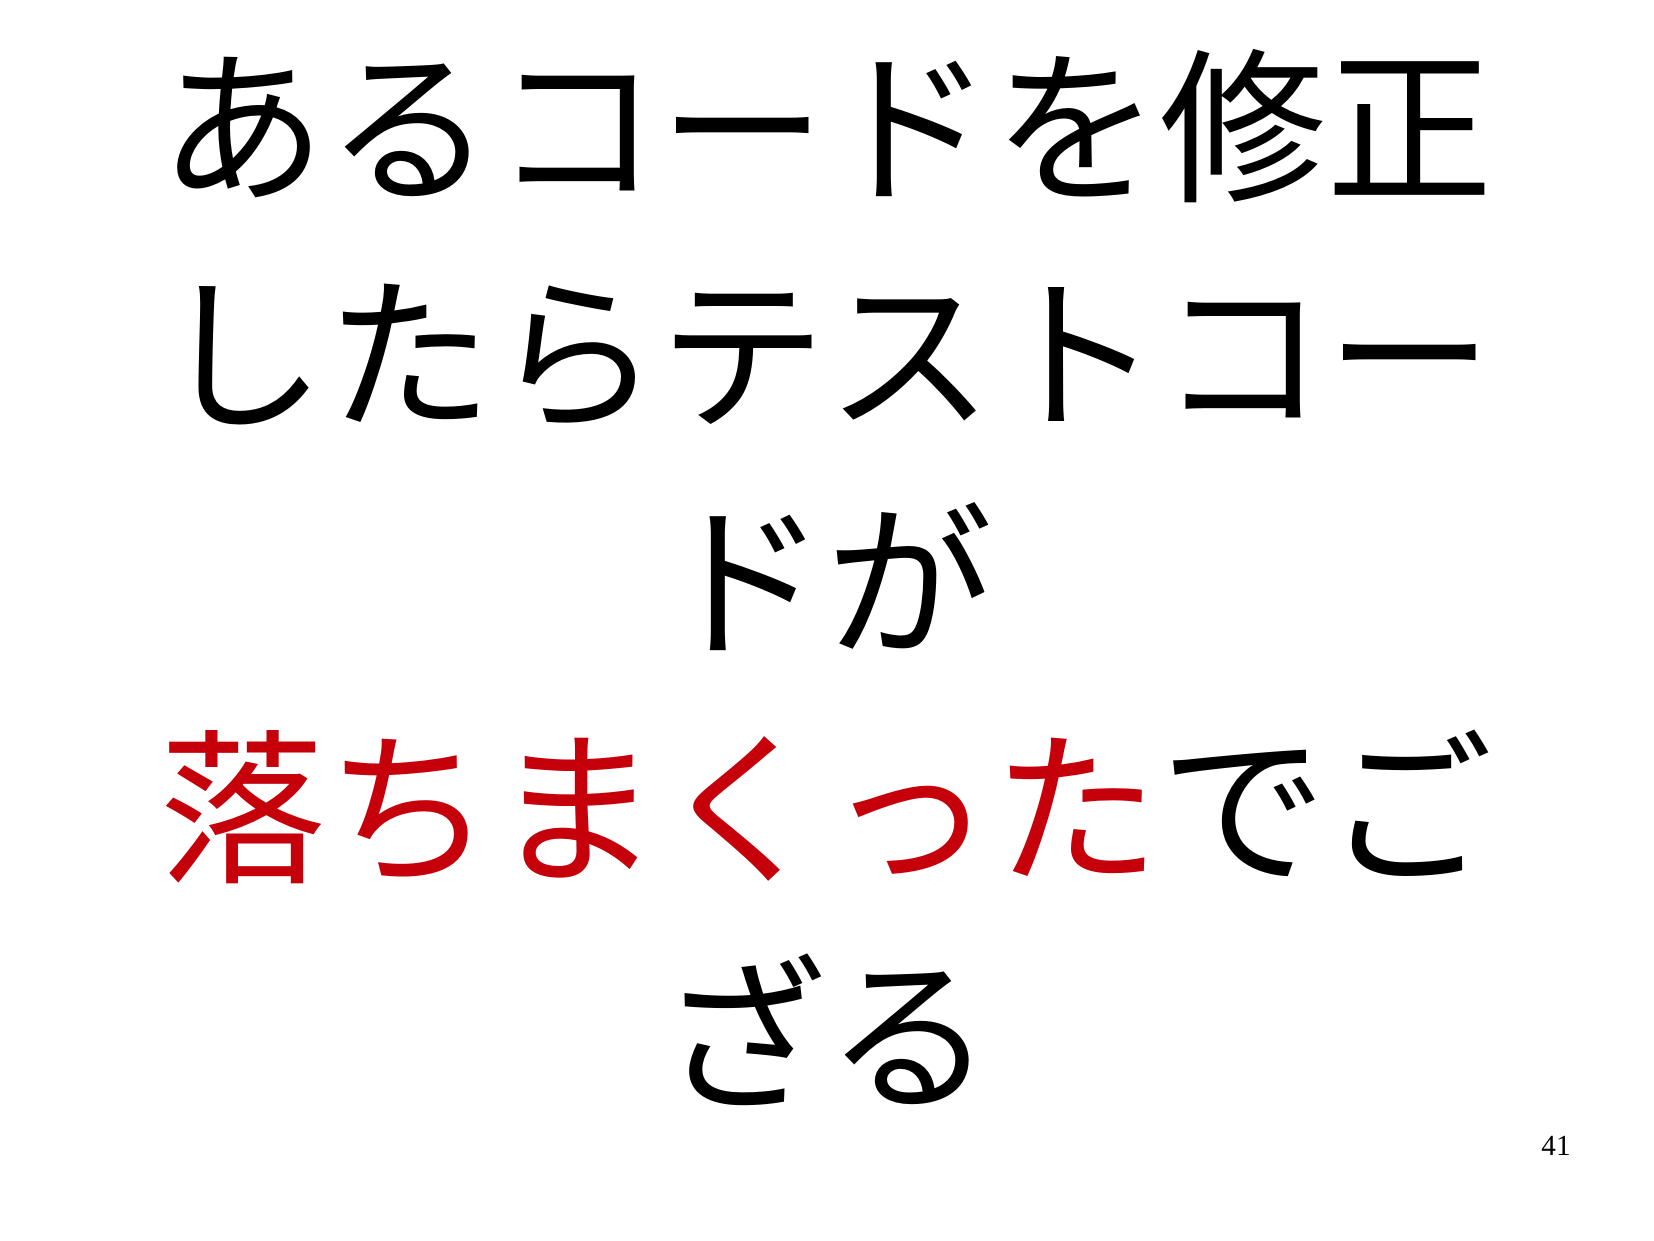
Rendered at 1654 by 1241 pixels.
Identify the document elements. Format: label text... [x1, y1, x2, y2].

subtitle あるコードを修正したらテストコードが 落ちまくったでござる [82, 56, 1571, 1102]
